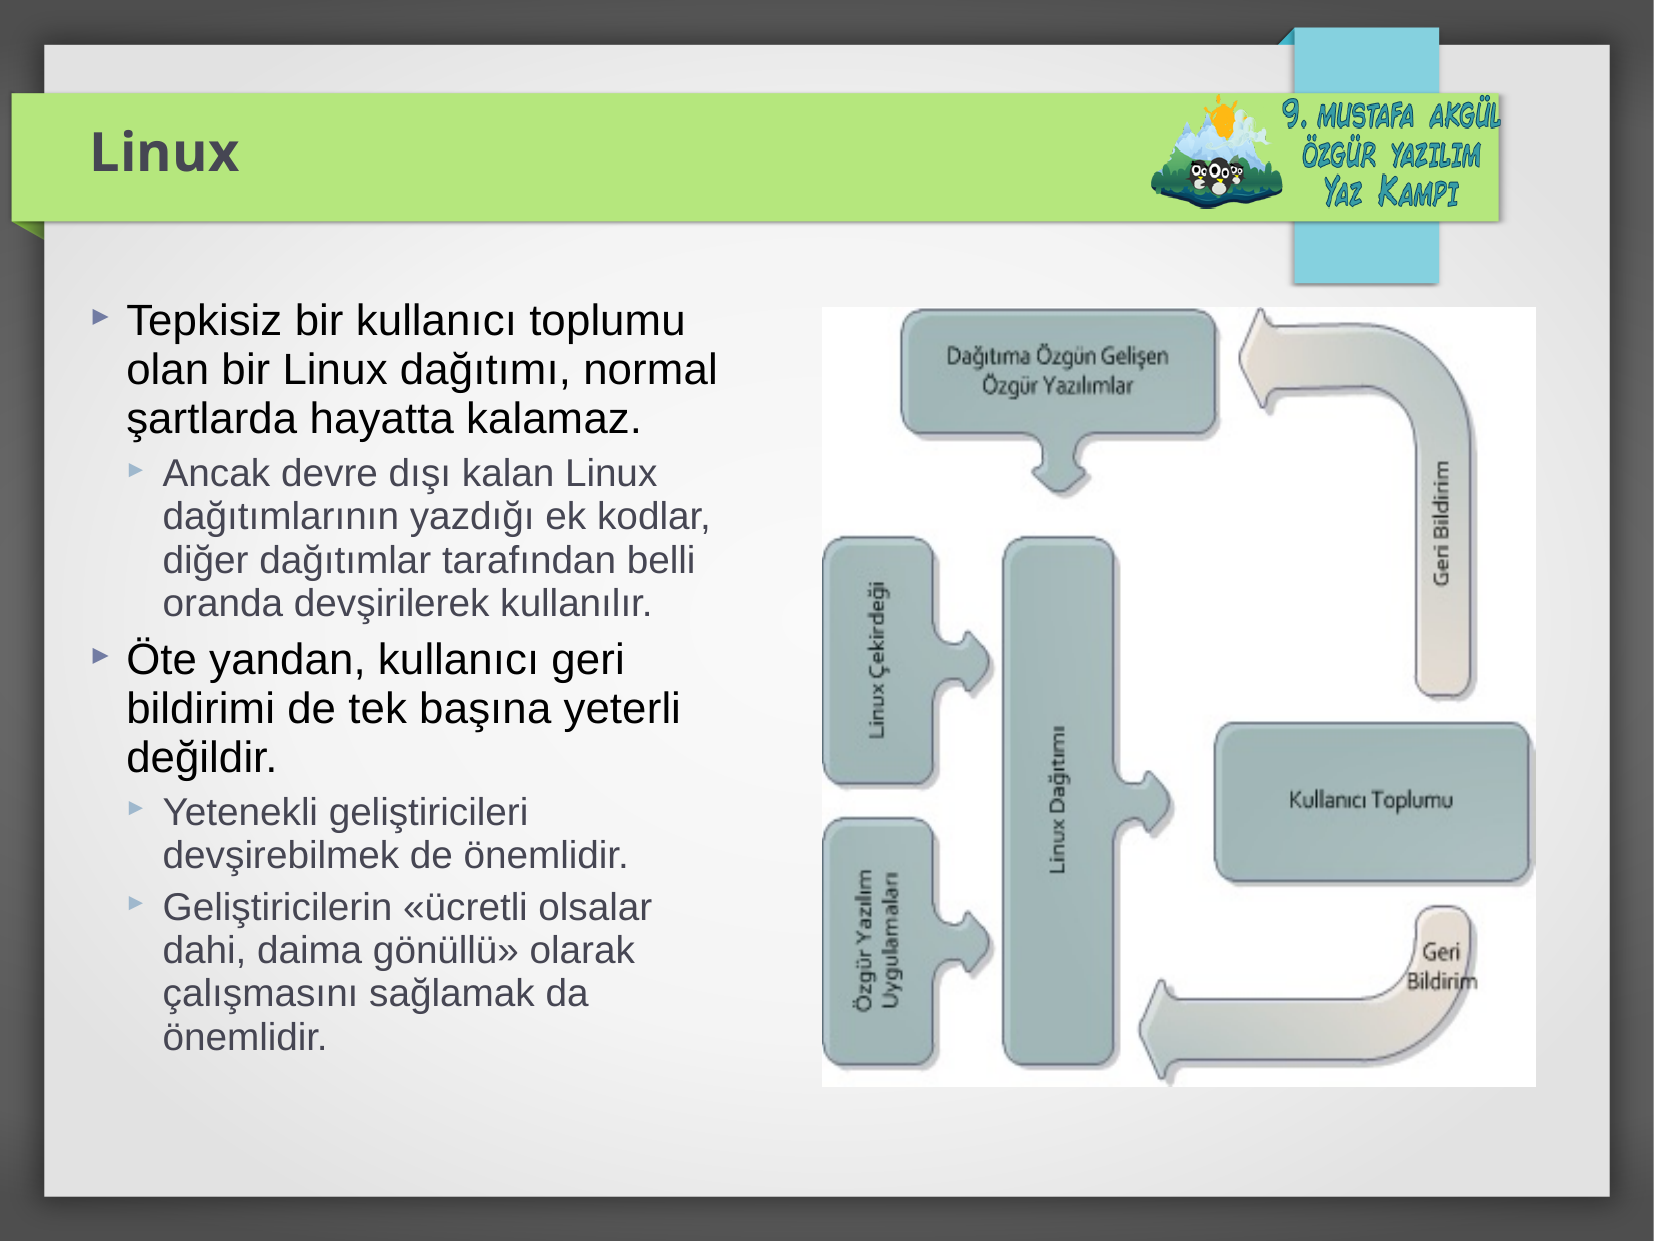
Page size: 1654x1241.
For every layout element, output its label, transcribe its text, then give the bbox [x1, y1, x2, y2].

picture [0, 0, 1654, 1241]
list Tepkisiz bir kullanıcı toplumu olan bir Linux dağıtımı, normal şartlarda hayatta kalamaz. Ancak devre dışı kalan Linux dağıtımlarının yazdığı ek kodlar, diğer dağıtımlar tarafından belli oranda devşirilerek kullanılır. Öte yandan, kullanıcı geri bildirimi de tek başına yeterli değildir. Yetenekli geliştiricileri devşirebilmek de önemlidir. Geliştiricilerin «ücretli olsalar dahi, daima gönüllü» olarak çalışmasını sağlamak da önemlidir. [75, 288, 738, 1099]
text_box Linux [75, 106, 863, 200]
